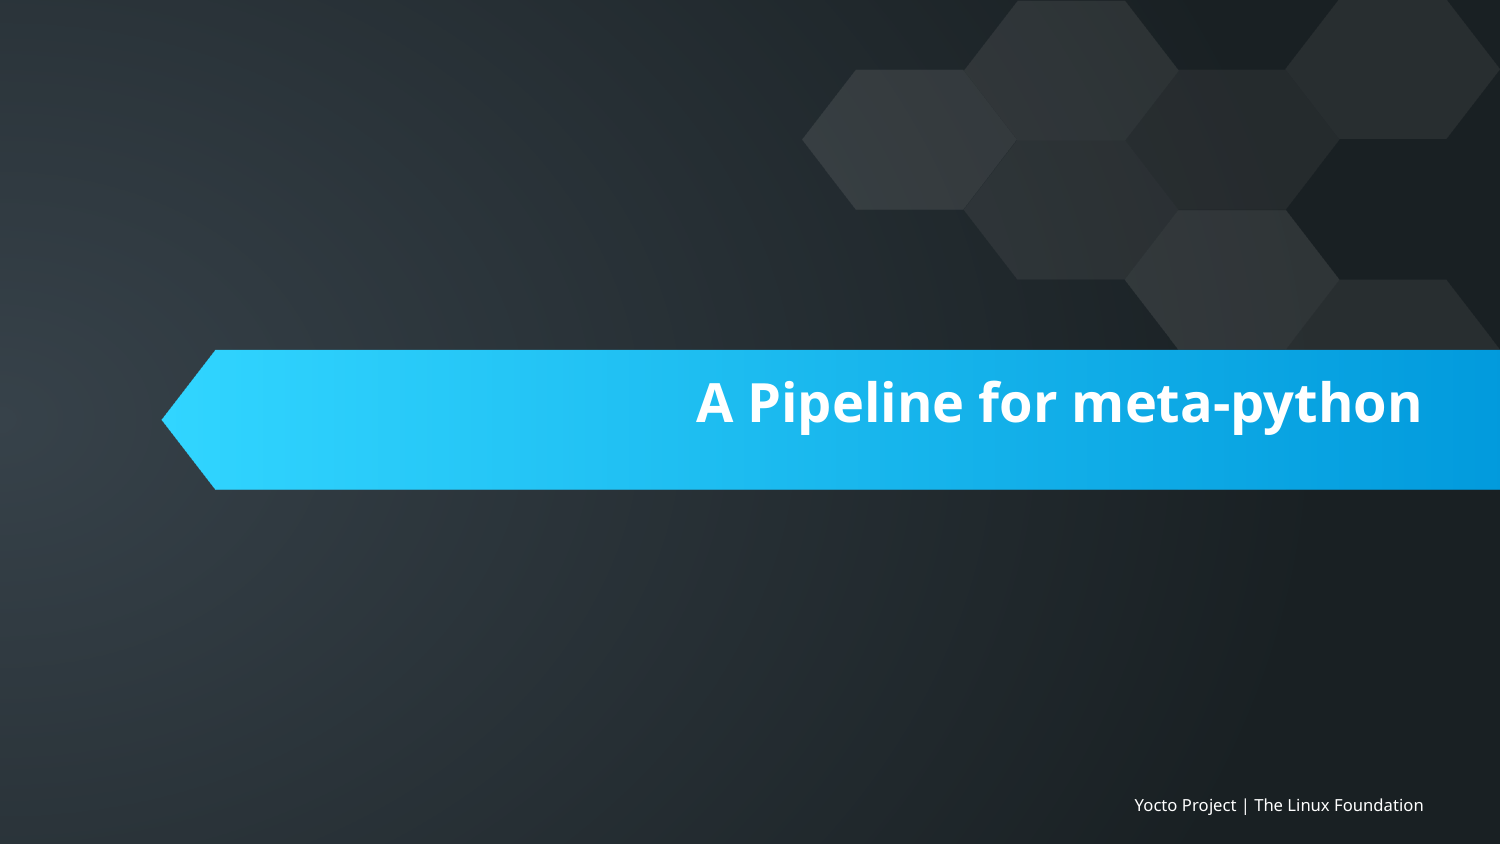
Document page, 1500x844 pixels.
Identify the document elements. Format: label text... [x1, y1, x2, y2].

title A Pipeline for meta-python [300, 368, 1424, 476]
picture [0, 0, 1500, 844]
